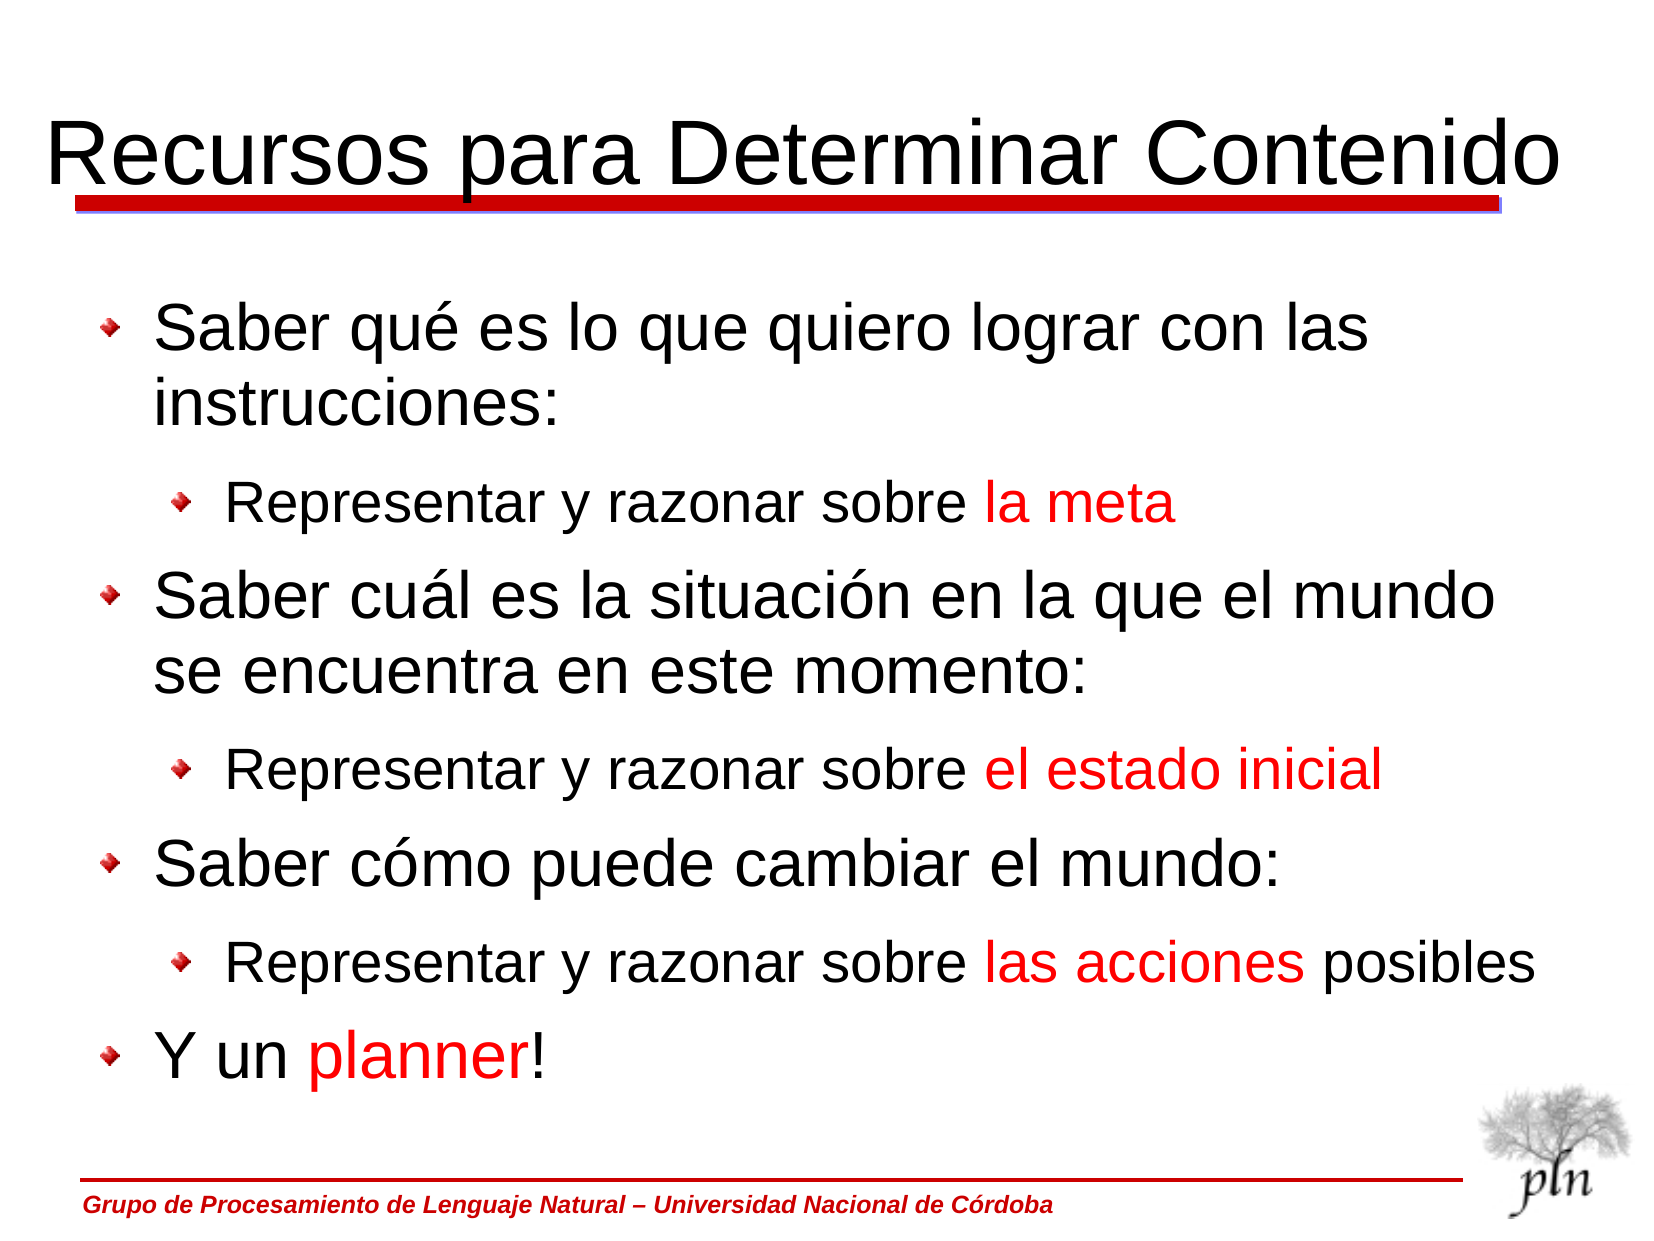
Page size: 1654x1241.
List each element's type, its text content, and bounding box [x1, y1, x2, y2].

picture [1477, 1083, 1635, 1219]
title Recursos para Determinar Contenido [37, 56, 1571, 250]
list Saber qué es lo que quiero lograr con las instrucciones: Representar y razonar sobre la meta Saber cuál es la situación en la que el mundo se encuentra en este momento: Representar y razonar sobre el estado inicial Saber cómo puede cambiar el mundo: Representar y razonar sobre las acciones posibles Y un planner! [82, 290, 1571, 1109]
